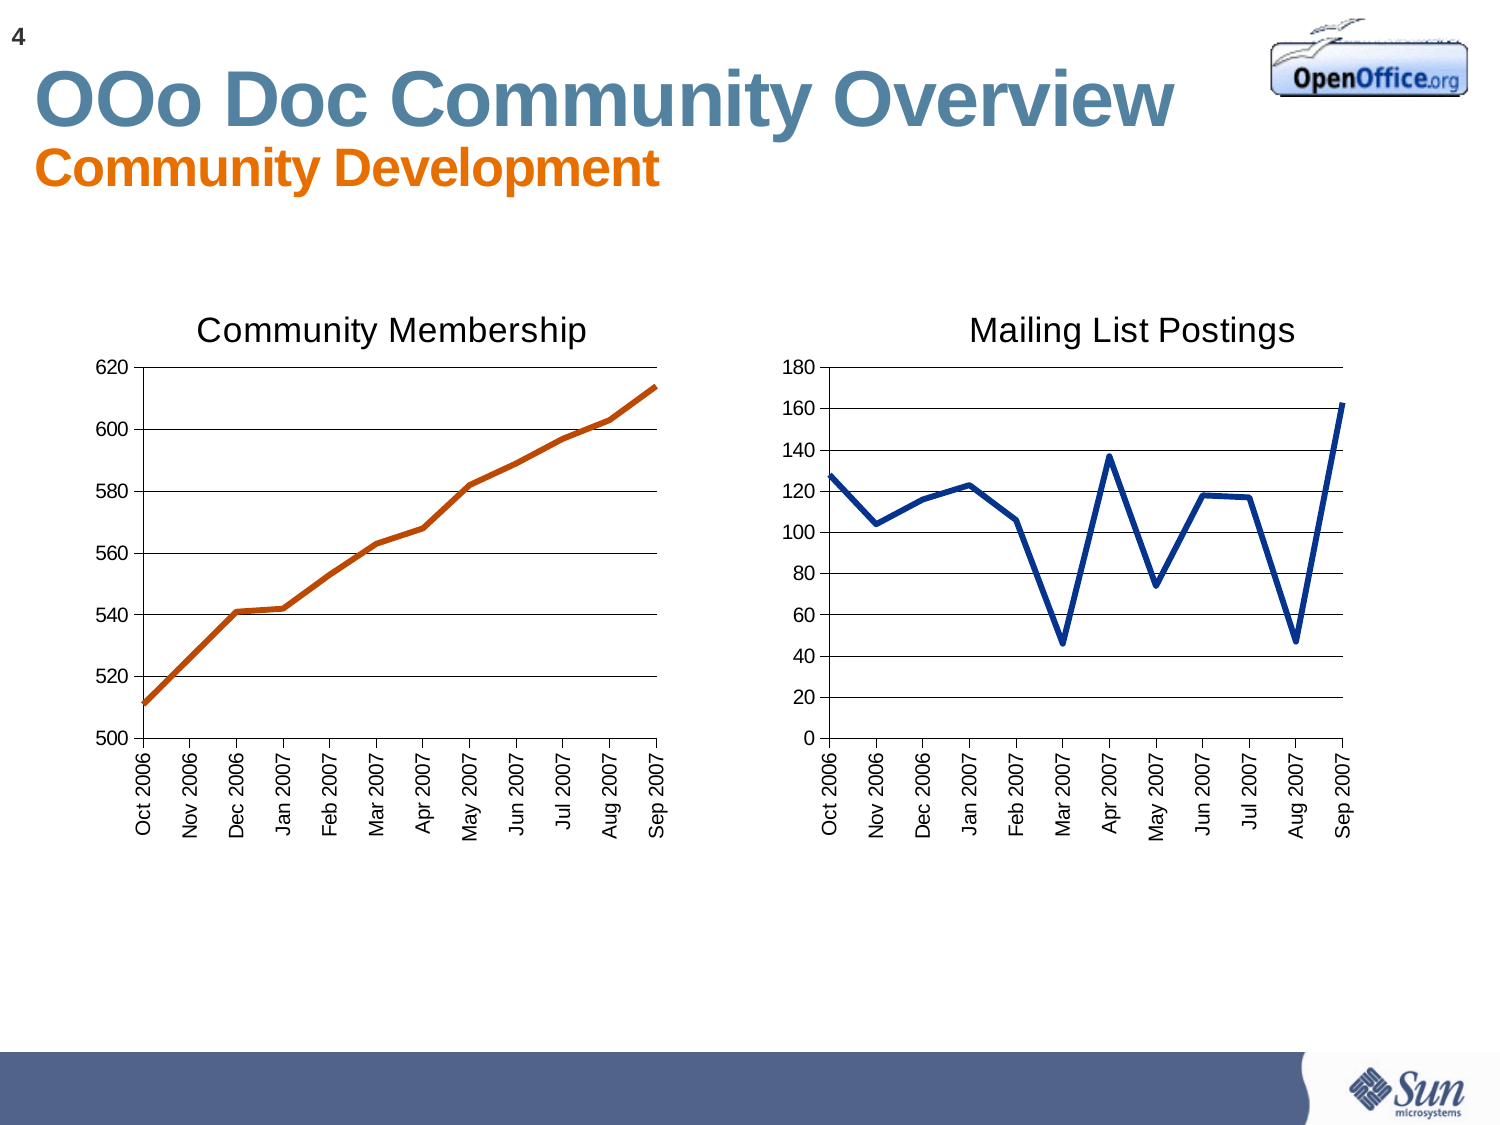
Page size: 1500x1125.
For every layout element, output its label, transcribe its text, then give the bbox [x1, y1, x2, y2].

title OOo Doc Community Overview Community Development [34, 63, 1262, 207]
chart [83, 272, 698, 908]
chart [769, 272, 1385, 908]
picture [1269, 17, 1470, 97]
picture [0, 1052, 1500, 1125]
